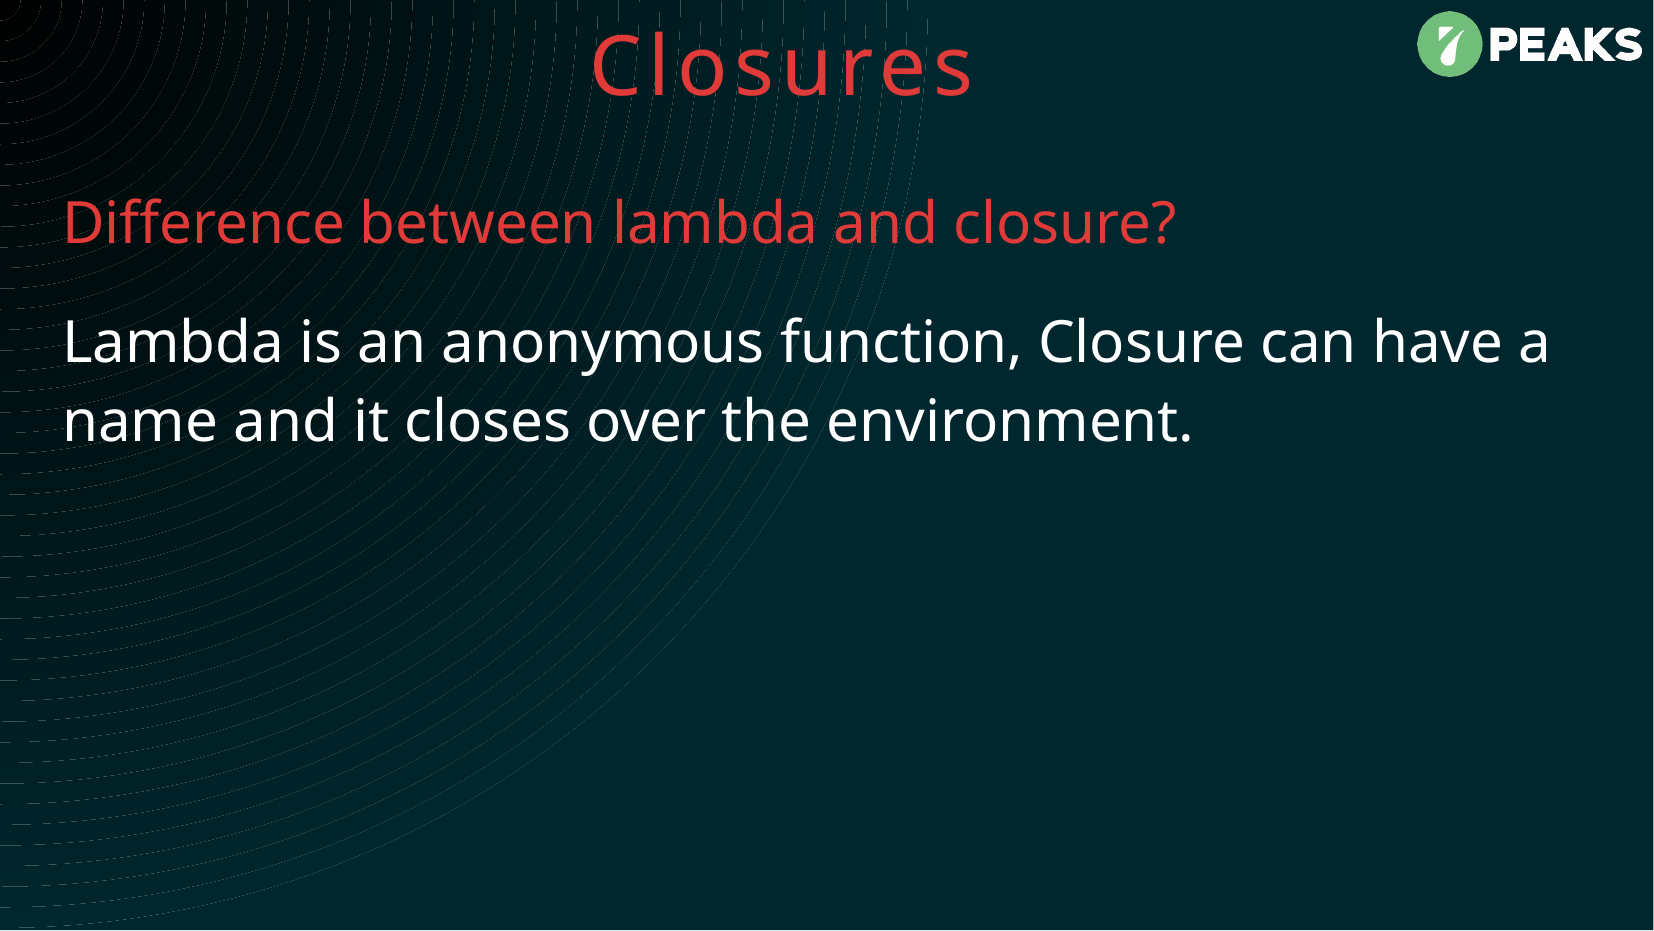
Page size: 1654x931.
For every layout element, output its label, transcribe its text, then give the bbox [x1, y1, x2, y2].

text_box Closures [574, 0, 1080, 142]
text_box Difference between lambda and closure? Lambda is an anonymous function, Closure can have a name and it closes over the environment. [47, 173, 1607, 709]
picture [1417, 11, 1642, 77]
